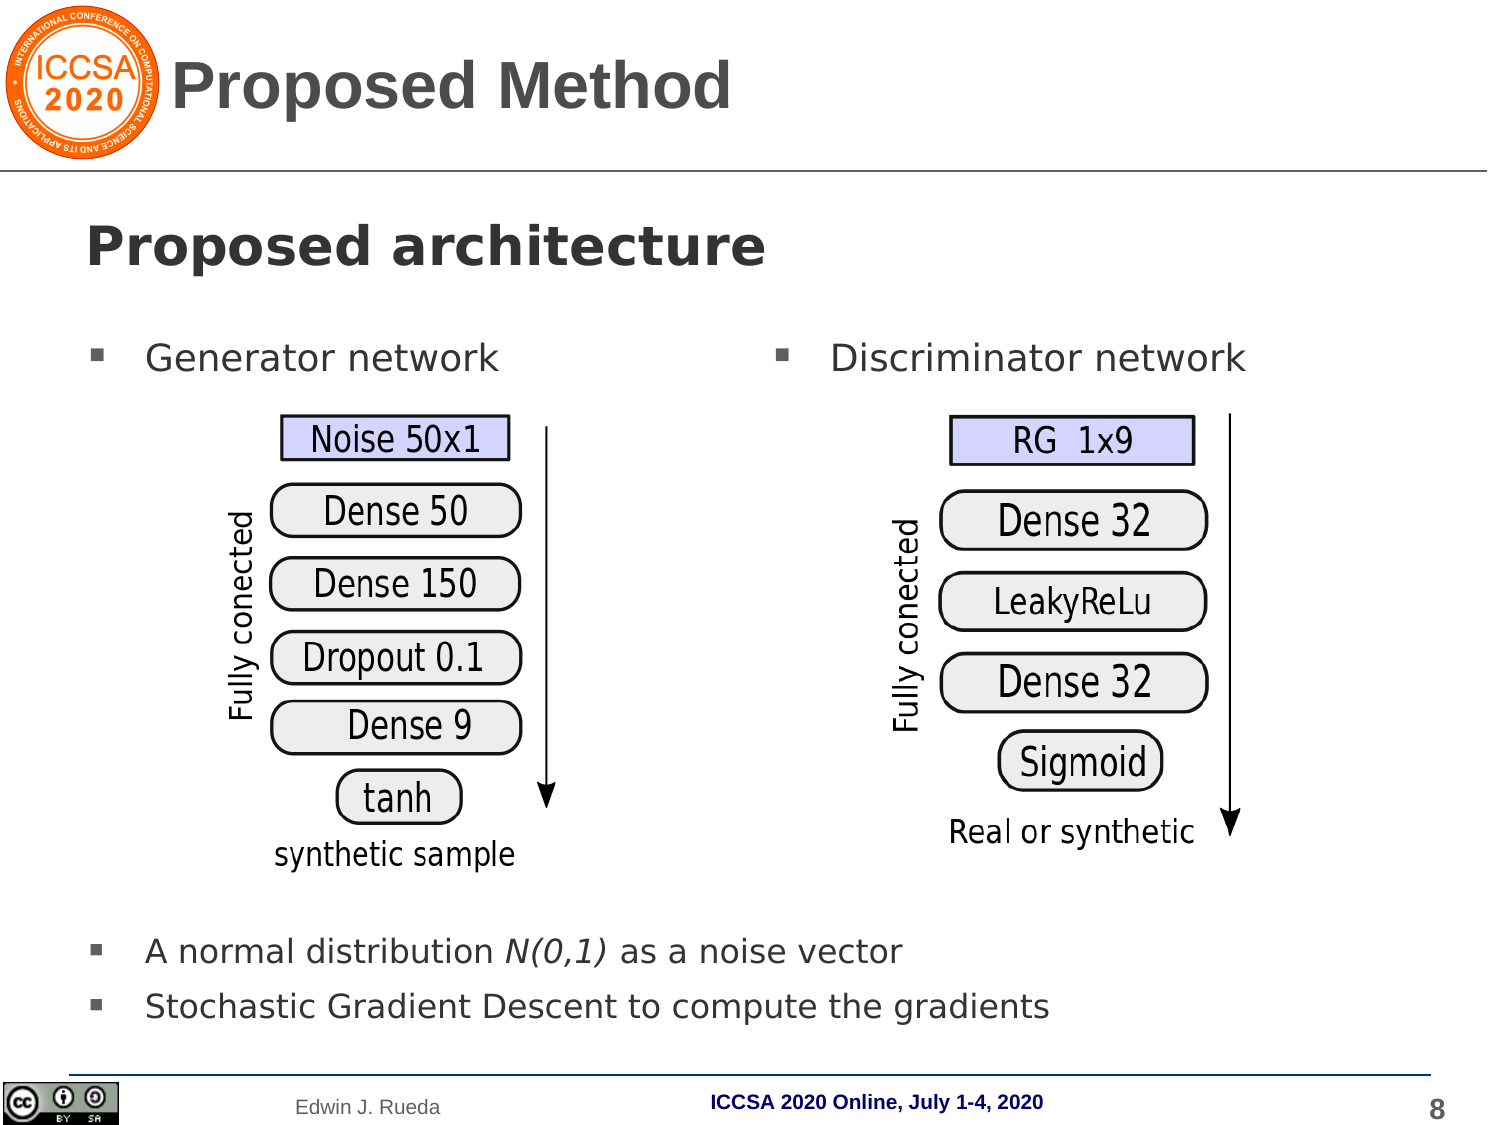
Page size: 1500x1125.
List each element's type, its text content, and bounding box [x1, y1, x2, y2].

title Proposed Method [171, 11, 1495, 160]
picture [227, 414, 556, 873]
text_box Proposed architecture [70, 203, 1430, 284]
picture [5, 5, 160, 160]
list A normal distribution N(0,1) as a noise vector Stochastic Gradient Descent to compute the gradients [88, 933, 1418, 1052]
picture [3, 1082, 119, 1125]
picture [892, 413, 1241, 851]
list Generator network [88, 336, 756, 886]
list Discriminator network [773, 336, 1441, 875]
